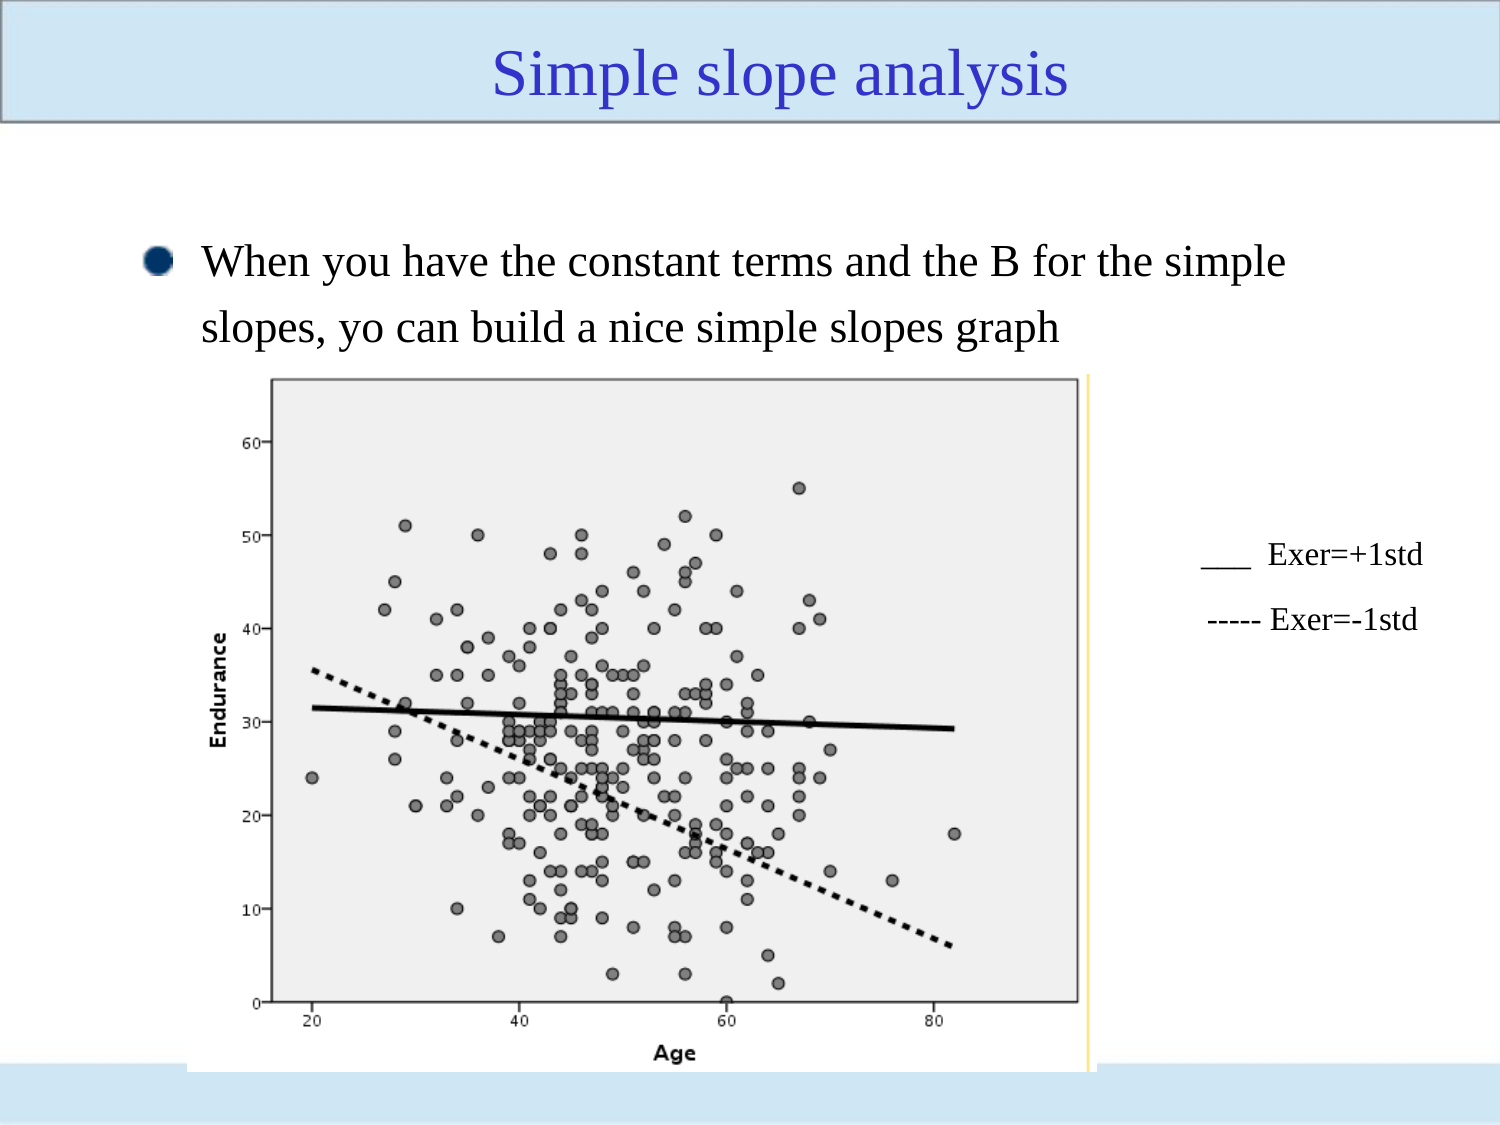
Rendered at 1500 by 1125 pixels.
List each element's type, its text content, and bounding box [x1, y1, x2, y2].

text_box When you have the constant terms and the B for the simple slopes, yo can build a nice simple slopes graph [124, 212, 1426, 360]
title Simple slope analysis [249, 21, 1313, 117]
text_box ----- Exer=-1std [1125, 590, 1500, 645]
picture [0, 0, 1500, 1125]
text_box ___ Exer=+1std [1125, 525, 1500, 580]
